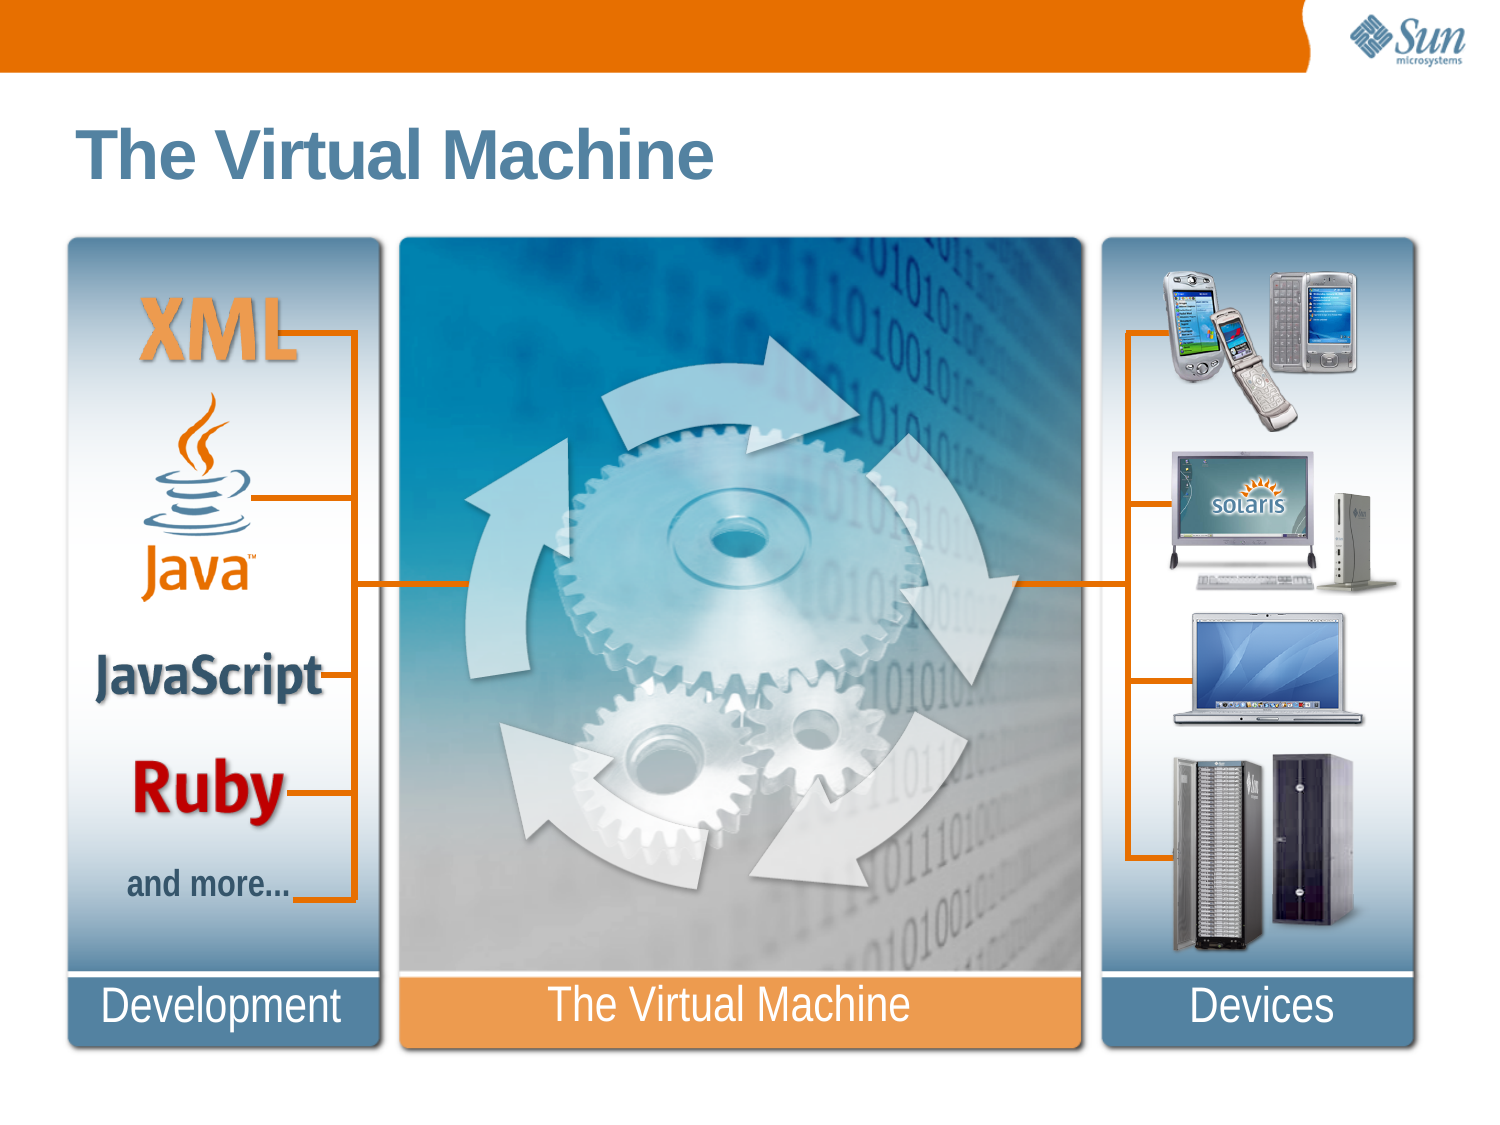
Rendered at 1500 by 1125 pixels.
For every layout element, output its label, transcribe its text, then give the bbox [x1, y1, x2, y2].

text_box Development [64, 983, 378, 1046]
picture [59, 231, 390, 1056]
picture [393, 231, 1424, 1058]
text_box The Virtual Machine [435, 982, 1023, 1080]
title The Virtual Machine [75, 122, 1437, 227]
picture [0, 0, 1500, 75]
text_box and more... [126, 866, 291, 911]
text_box Devices [1106, 983, 1418, 1046]
